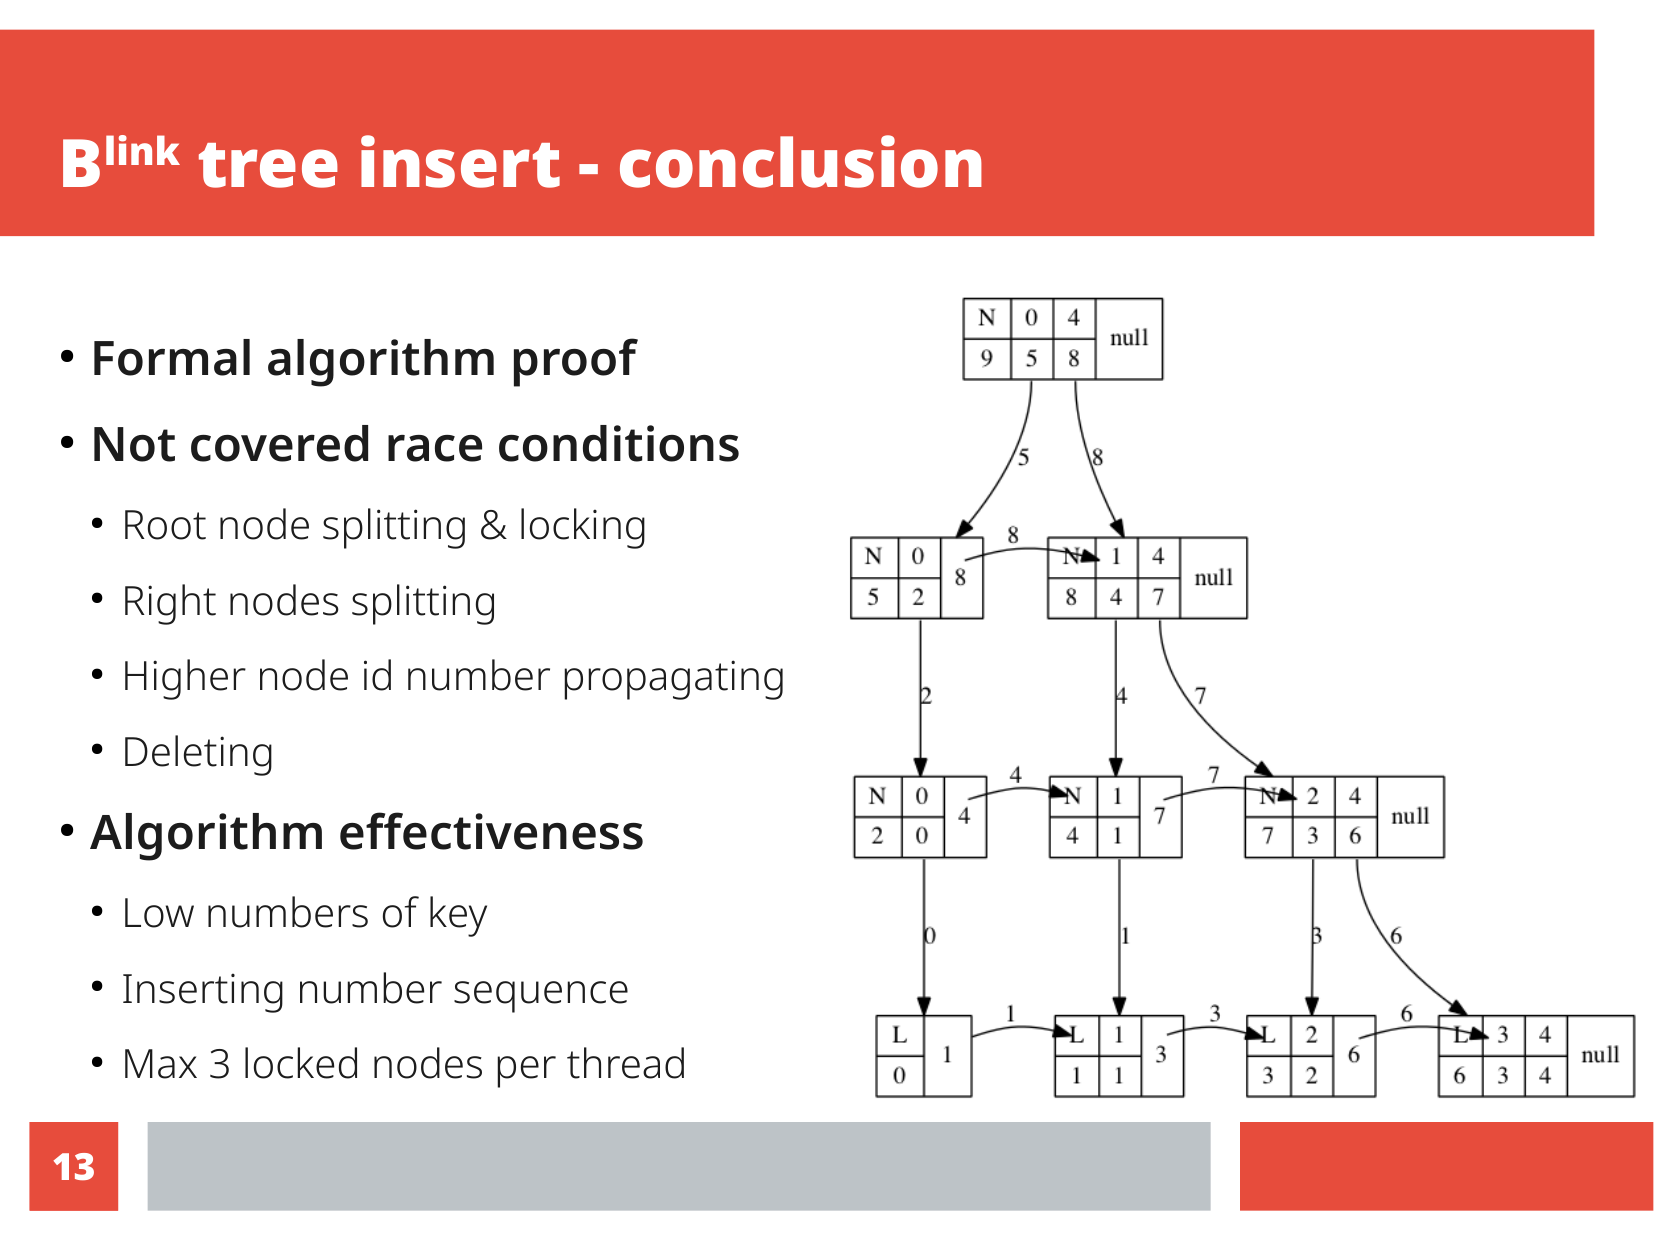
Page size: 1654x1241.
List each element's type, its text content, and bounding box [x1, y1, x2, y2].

picture [845, 290, 1641, 1106]
title Blink tree insert - conclusion [59, 59, 1595, 207]
list Formal algorithm proof Not covered race conditions Root node splitting & locking Right nodes splitting Higher node id number propagating Deleting Algorithm effectiveness Low numbers of key Inserting number sequence Max 3 locked nodes per thread [59, 324, 1565, 1093]
